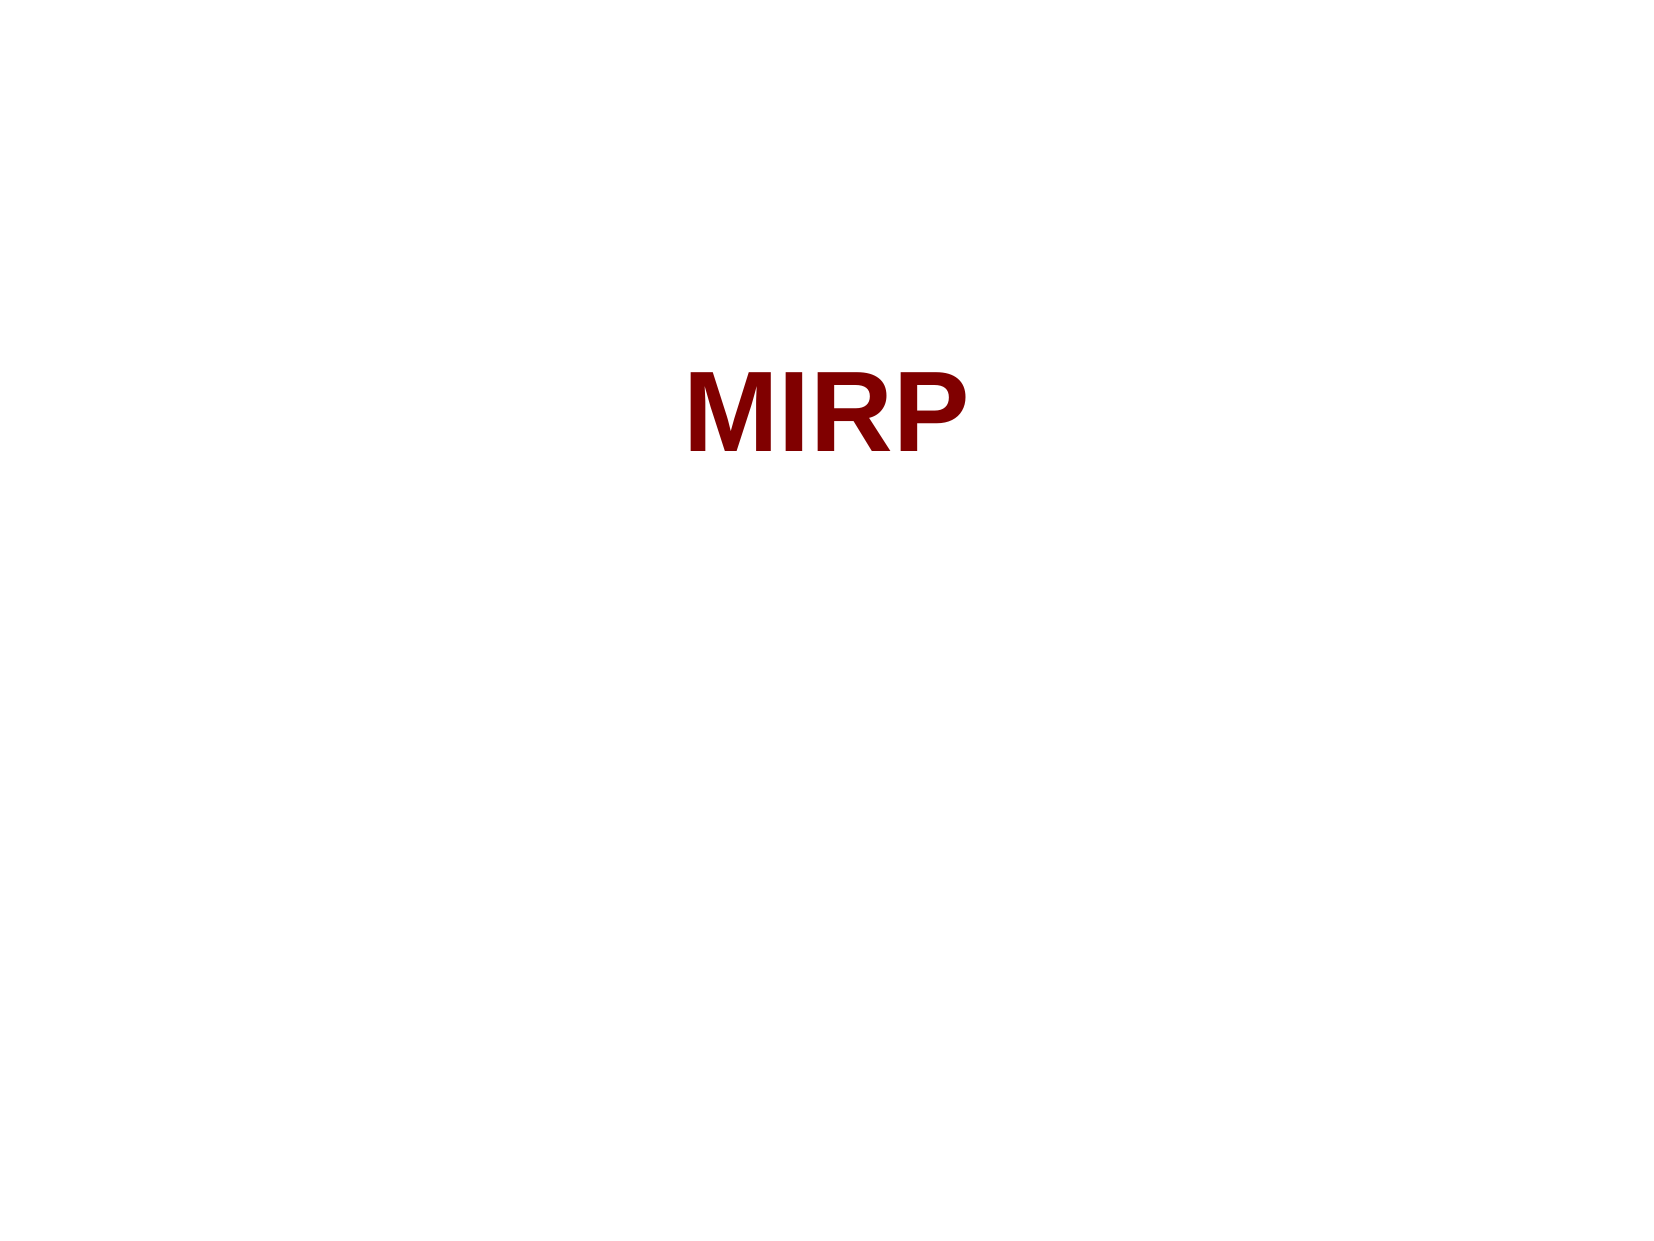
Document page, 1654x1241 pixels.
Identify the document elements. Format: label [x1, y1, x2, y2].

text_box [82, 295, 1571, 611]
